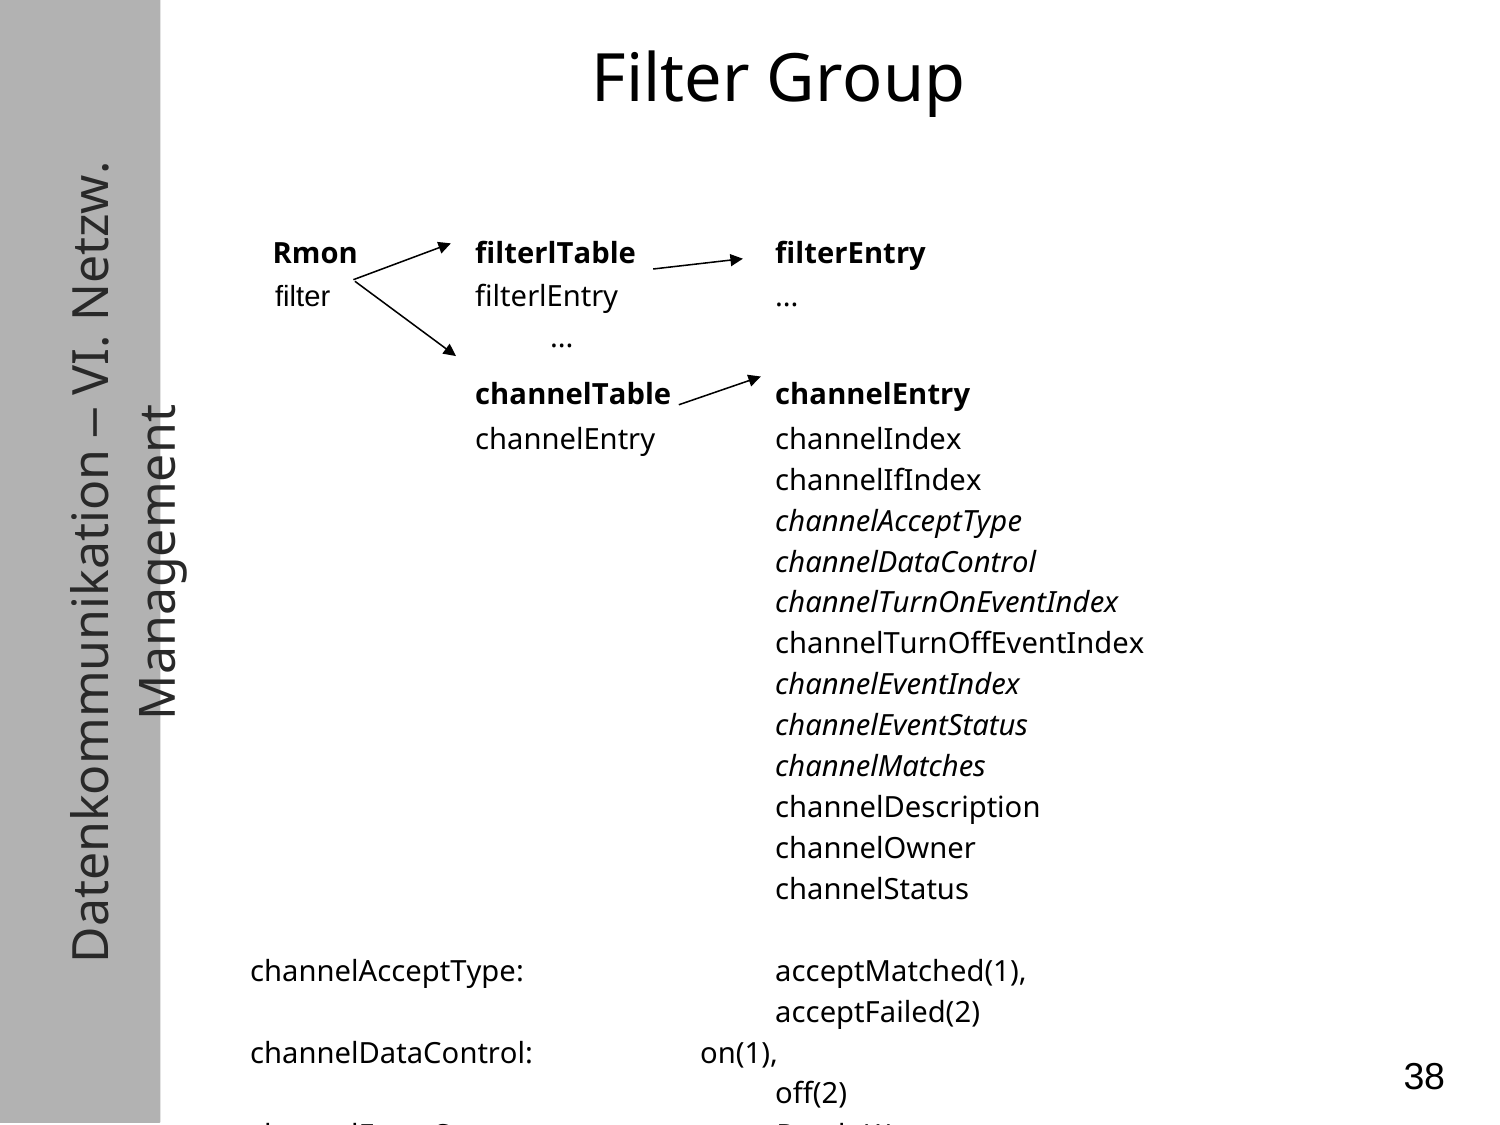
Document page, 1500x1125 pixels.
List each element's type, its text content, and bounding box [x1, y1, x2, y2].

text_box Filter Group [588, 27, 970, 123]
text_box Datenkommunikation – VI. Netzw. Management [47, 1, 178, 1124]
text_box <number> [1403, 1056, 1479, 1106]
text_box [0, 0, 160, 1123]
text_box Rmon filterlTable filterEntry filter filterlEntry ... ... channelTable channelEntry channelEntry channelIndex channelIfIndex channelAcceptType channelDataControl channelTurnOnEventIndex channelTurnOffEventIndex channelEventIndex channelEventStatus channelMatches channelDescription channelOwner channelStatus channelAcceptType: acceptMatched(1), acceptFailed(2) channelDataControl: on(1), off(2) channelEventStatus: eventReady(1), eventFired(2), eventAlwaysReady(3) [235, 155, 1445, 1125]
